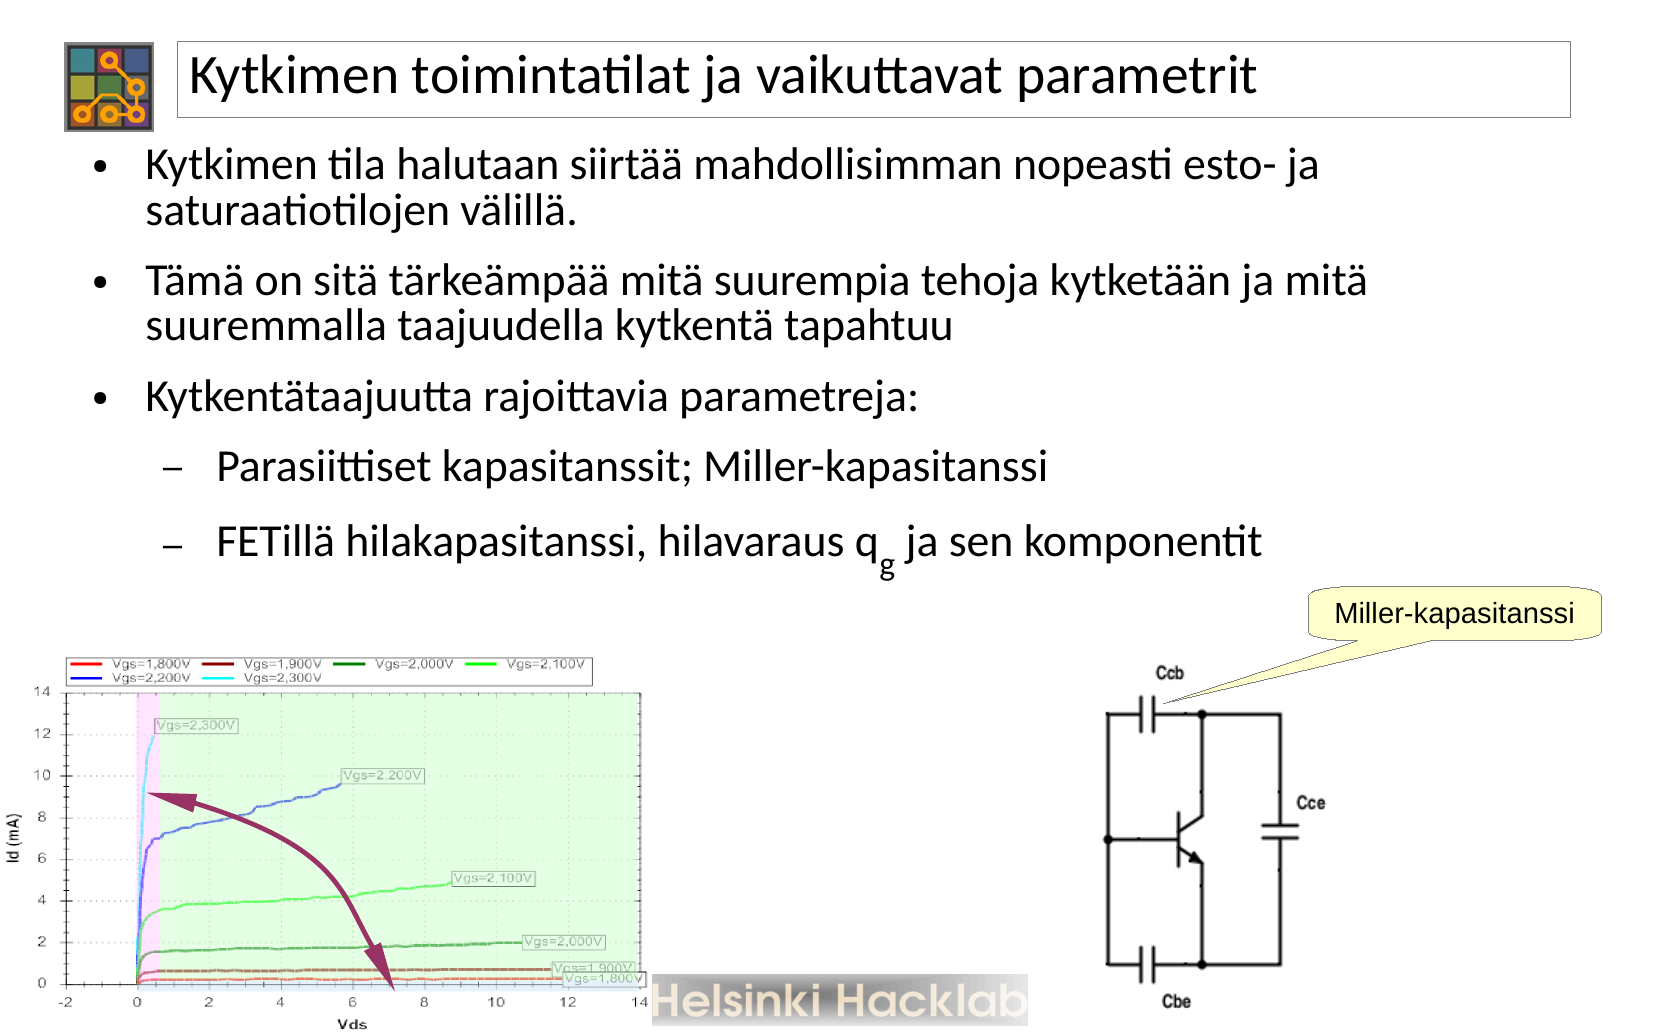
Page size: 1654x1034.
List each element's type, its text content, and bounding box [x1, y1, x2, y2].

text_box Miller-kapasitanssi [1163, 586, 1602, 704]
text_box [136, 693, 639, 992]
picture [64, 42, 154, 132]
picture [1092, 656, 1336, 1019]
title Kytkimen toimintatilat ja vaikuttavat parametrit [177, 41, 1571, 118]
list Kytkimen tila halutaan siirtää mahdollisimman nopeasti esto- ja saturaatiotilojen välillä. Tämä on sitä tärkeämpää mitä suurempia tehoja kytketään ja mitä suuremmalla taajuudella kytkentä tapahtuu Kytkentätaajuutta rajoittavia parametreja: Parasiittiset kapasitanssit; Miller-kapasitanssi FETillä hilakapasitanssi, hilavaraus qg ja sen komponentit [74, 144, 1602, 657]
picture [0, 651, 652, 1034]
